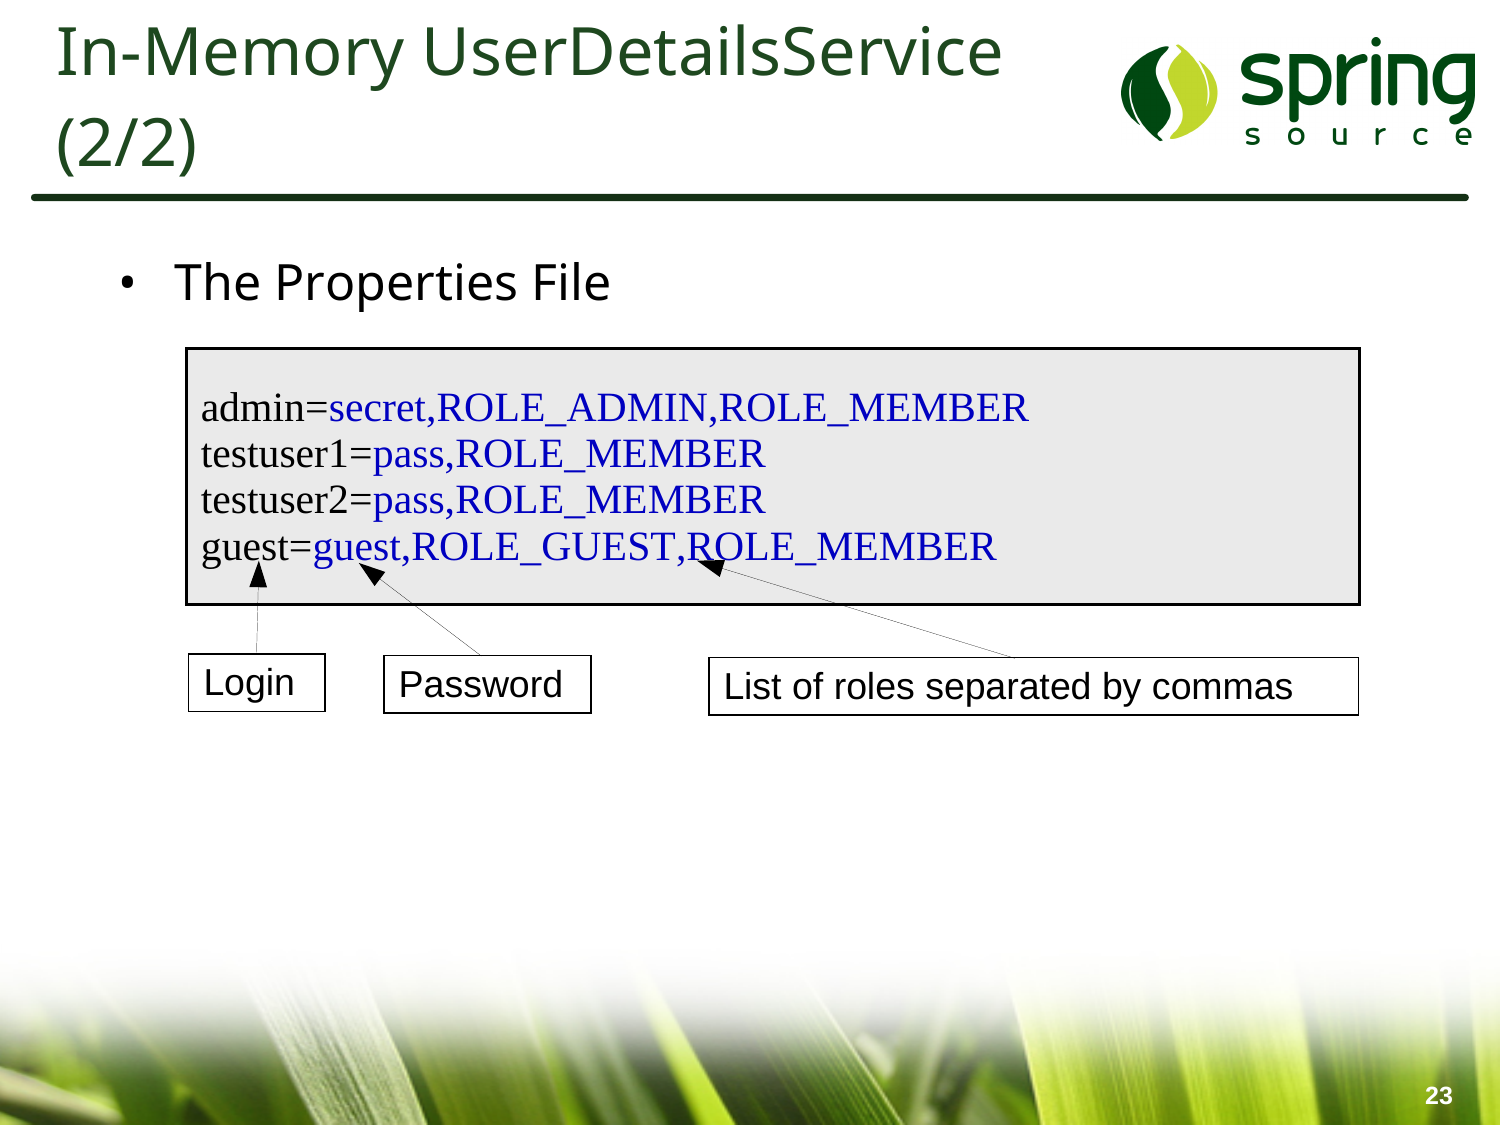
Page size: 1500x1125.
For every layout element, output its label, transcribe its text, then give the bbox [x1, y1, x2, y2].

text_box Login [188, 653, 325, 712]
list The Properties File [103, 239, 1394, 903]
text_box Password [384, 655, 591, 714]
text_box admin=secret,ROLE_ADMIN,ROLE_MEMBER testuser1=pass,ROLE_MEMBER testuser2=pass,ROLE_MEMBER guest=guest,ROLE_GUEST,ROLE_MEMBER [186, 348, 1360, 605]
text_box List of roles separated by commas [708, 657, 1359, 715]
title In-Memory UserDetailsService (2/2) [56, 14, 1089, 177]
picture [0, 944, 1500, 1125]
picture [1121, 37, 1475, 145]
